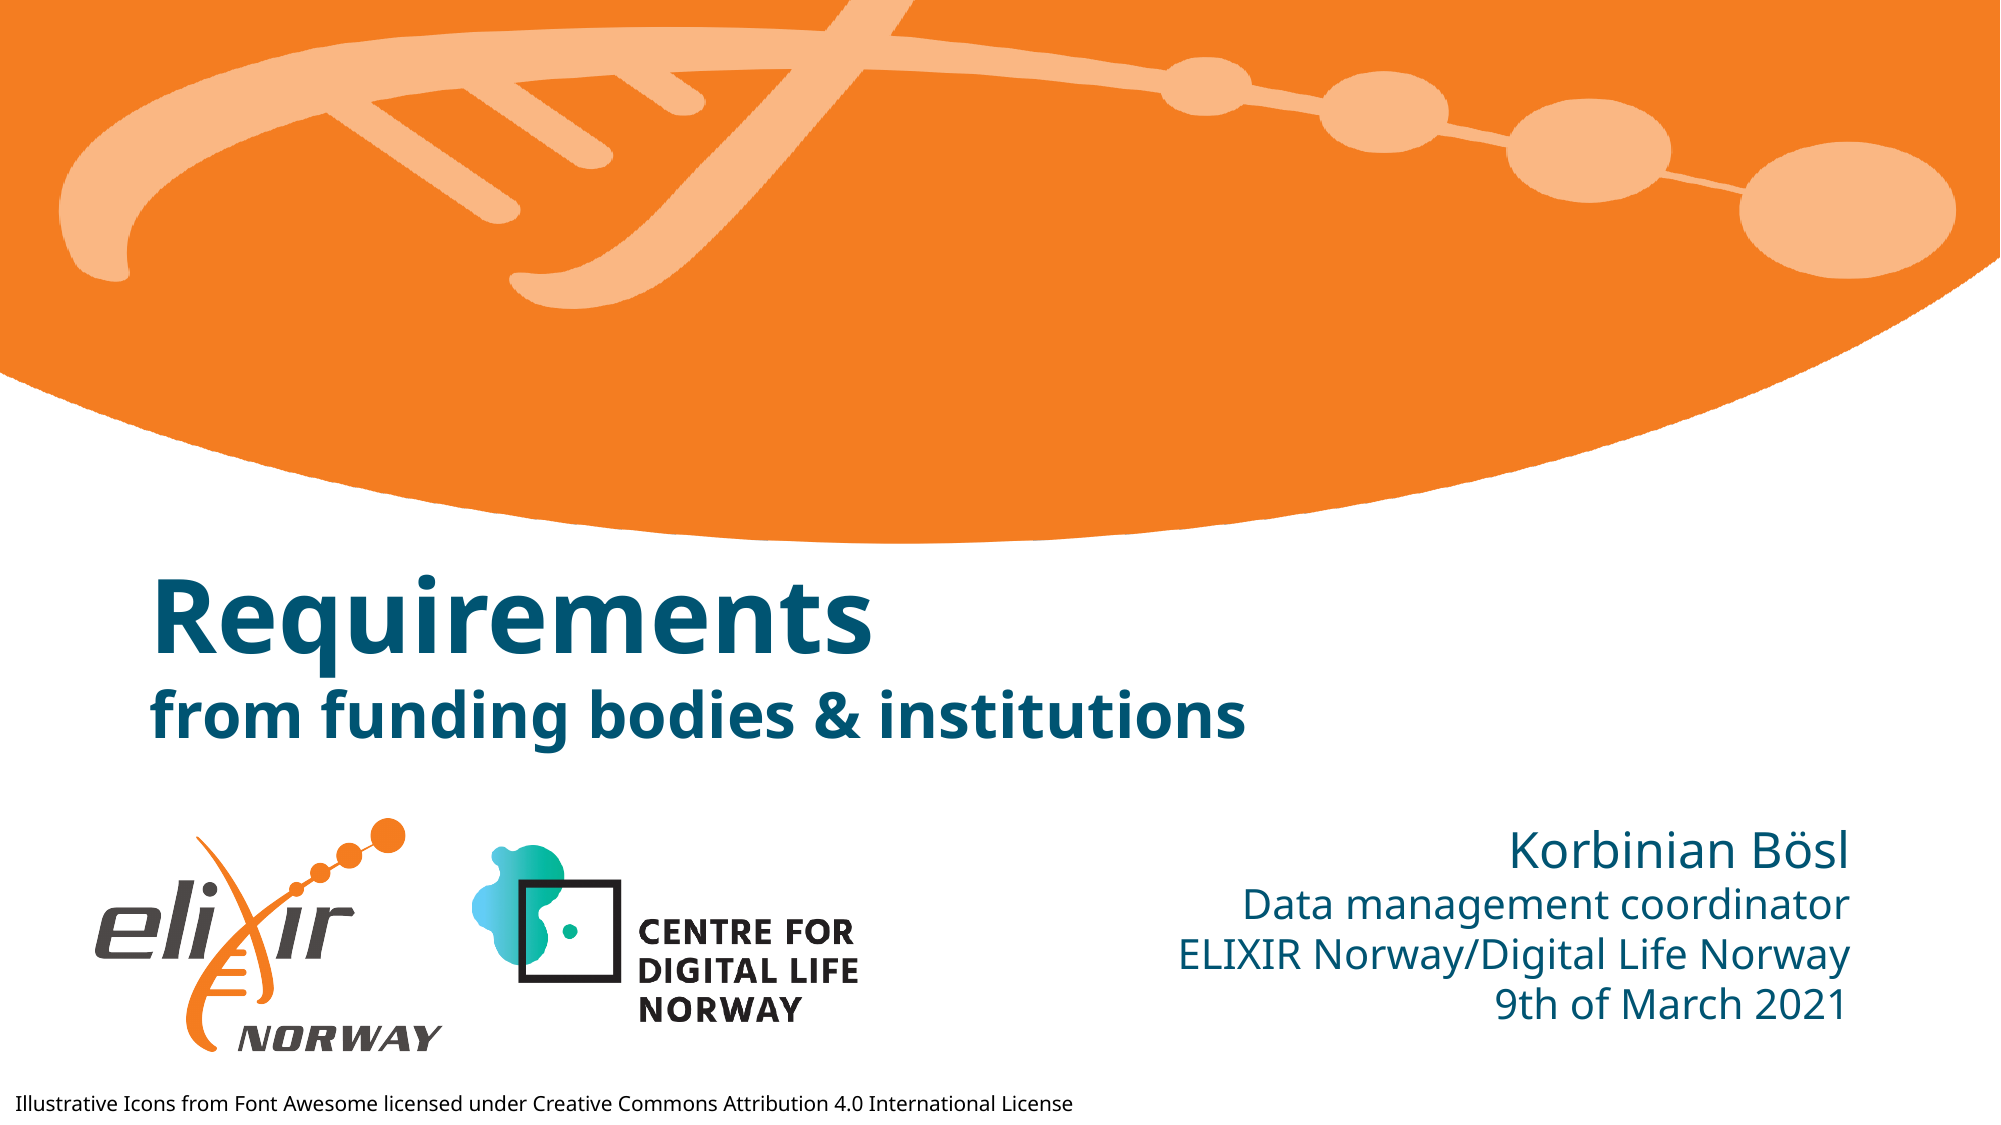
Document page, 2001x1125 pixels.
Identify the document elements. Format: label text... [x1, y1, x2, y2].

list Korbinian Bösl Data management coordinator ELIXIR Norway/Digital Life Norway 9th of March 2021 [1110, 758, 1851, 1015]
picture [95, 818, 443, 1052]
title Requirements from funding bodies & institutions [149, 550, 1850, 752]
text_box Illustrative Icons from Font Awesome licensed under Creative Commons Attribution 4.0 International License [0, 1076, 1536, 1125]
picture [472, 845, 863, 1028]
